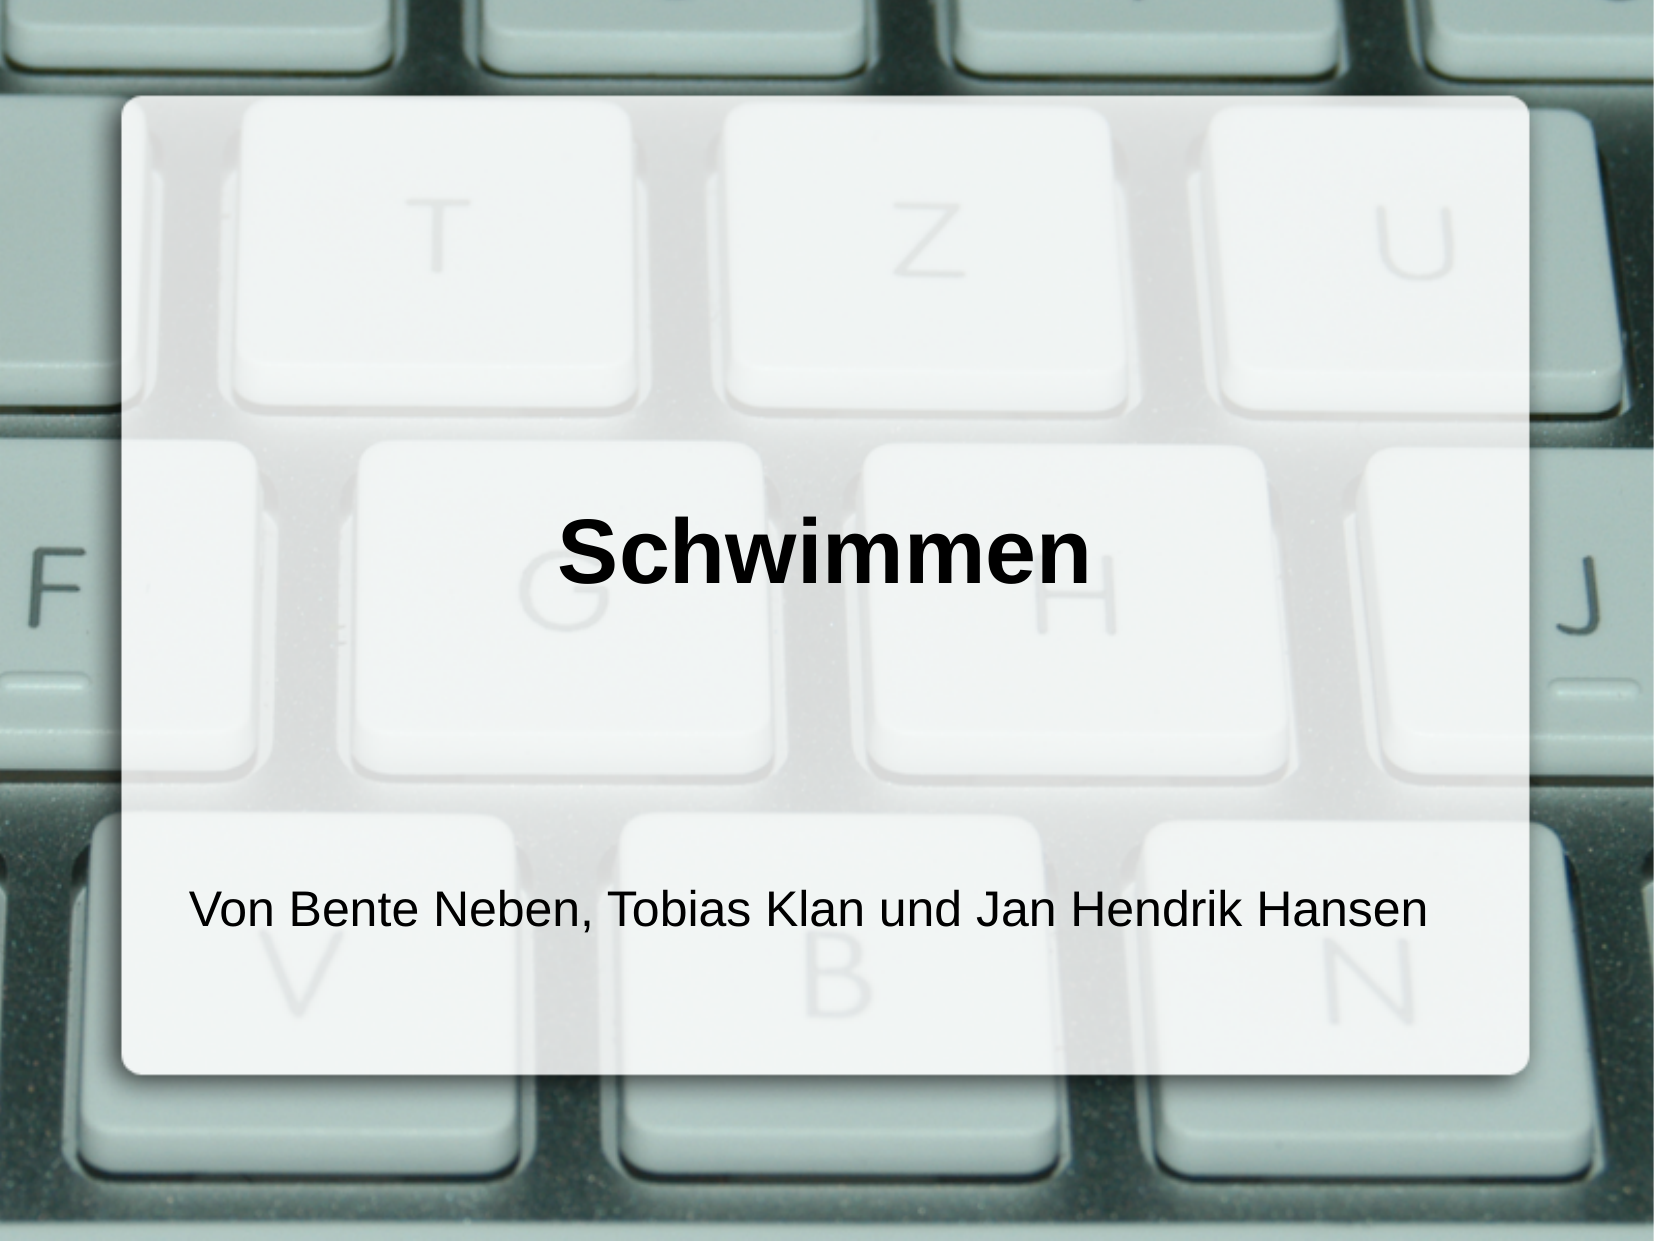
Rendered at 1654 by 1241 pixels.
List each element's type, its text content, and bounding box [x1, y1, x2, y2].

picture [0, 0, 1654, 1241]
subtitle Von Bente Neben, Tobias Klan und Jan Hendrik Hansen [129, 555, 1489, 1241]
title Schwimmen [140, 448, 1511, 656]
